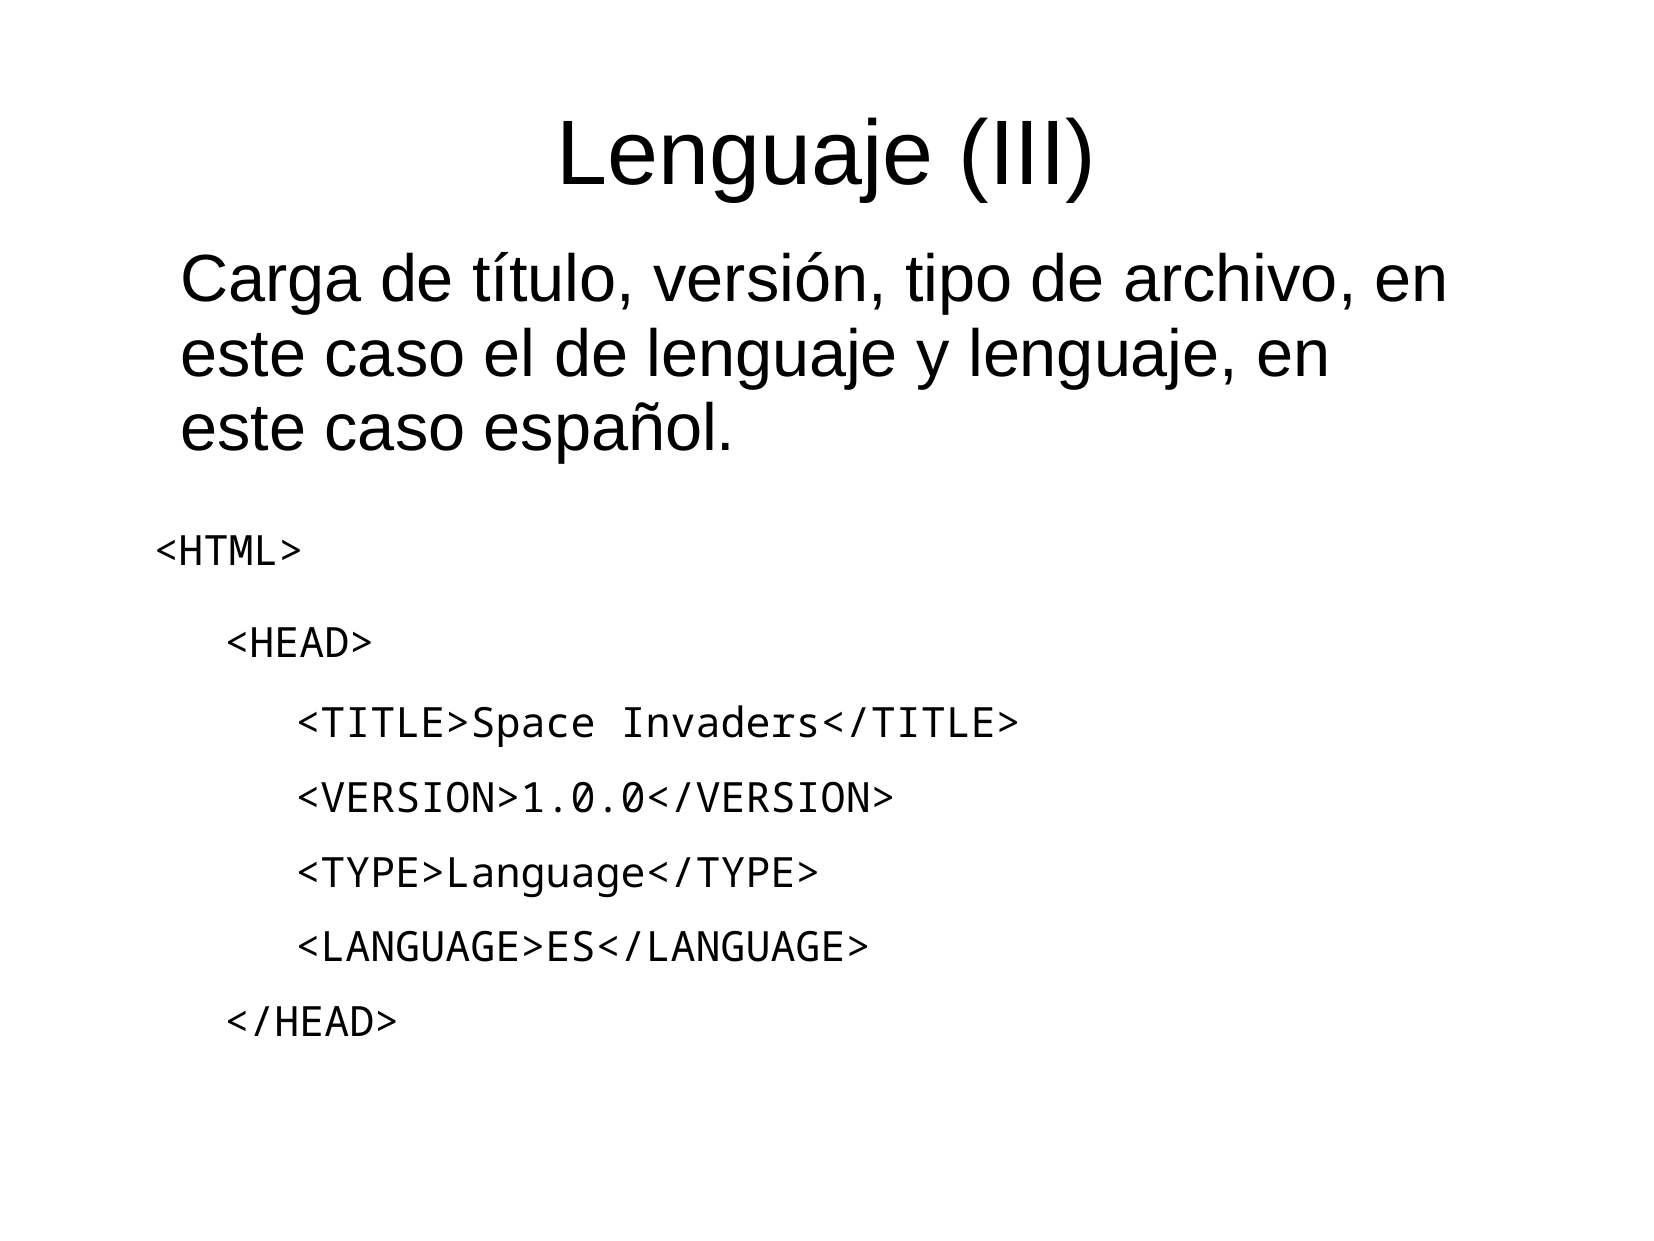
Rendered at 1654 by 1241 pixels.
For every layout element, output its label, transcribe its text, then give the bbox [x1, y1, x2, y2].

list ﻿<HTML> <HEAD> <TITLE>Space Invaders</TITLE> <VERSION>1.0.0</VERSION> <TYPE>Language</TYPE> <LANGUAGE>ES</LANGUAGE> </HEAD> [82, 520, 1571, 1241]
title Lenguaje (III) [82, 49, 1571, 257]
text_box Carga de título, versión, tipo de archivo, en este caso el de lenguaje y lenguaje, en este caso español. [165, 233, 1489, 603]
